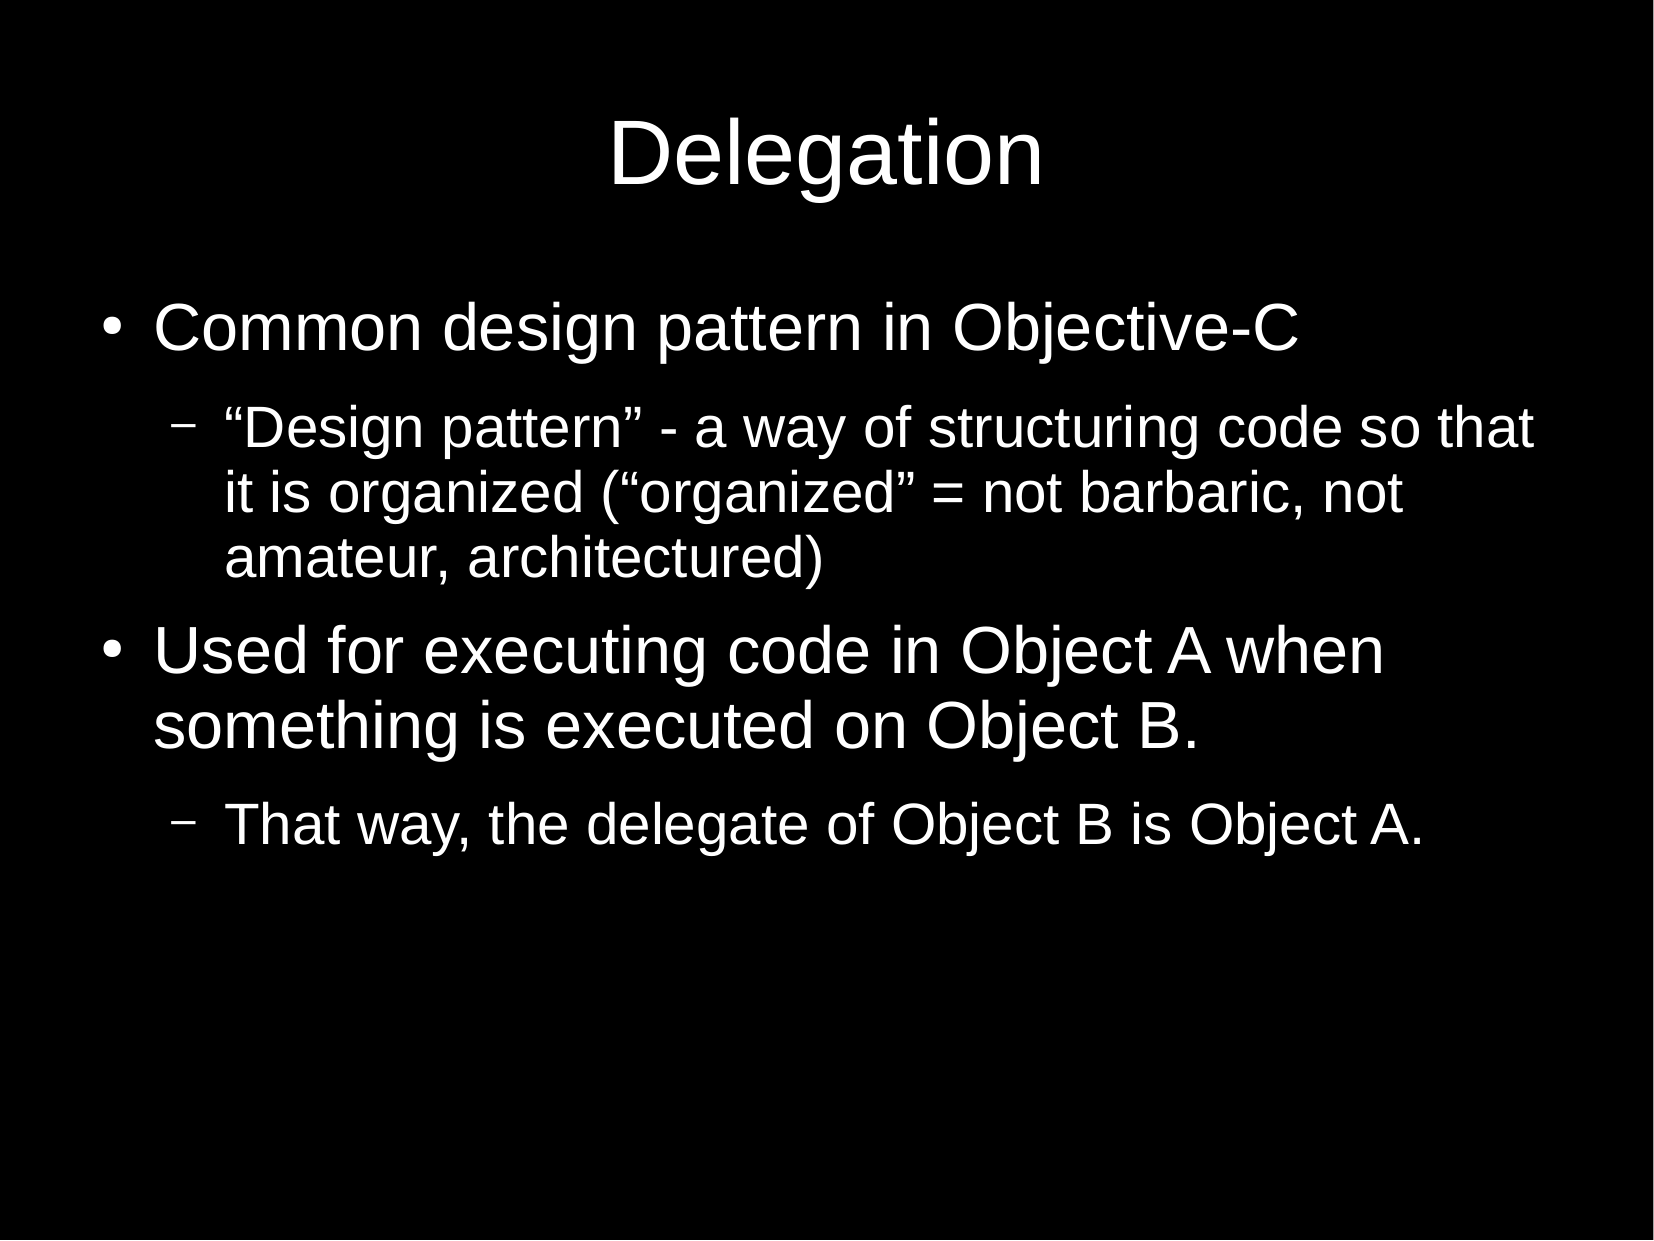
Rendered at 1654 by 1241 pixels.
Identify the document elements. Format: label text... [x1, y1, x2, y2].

title Delegation [82, 49, 1571, 257]
list Common design pattern in Objective-C “Design pattern” - a way of structuring code so that it is organized (“organized” = not barbaric, not amateur, architectured) Used for executing code in Object A when something is executed on Object B. That way, the delegate of Object B is Object A. [82, 290, 1571, 1010]
